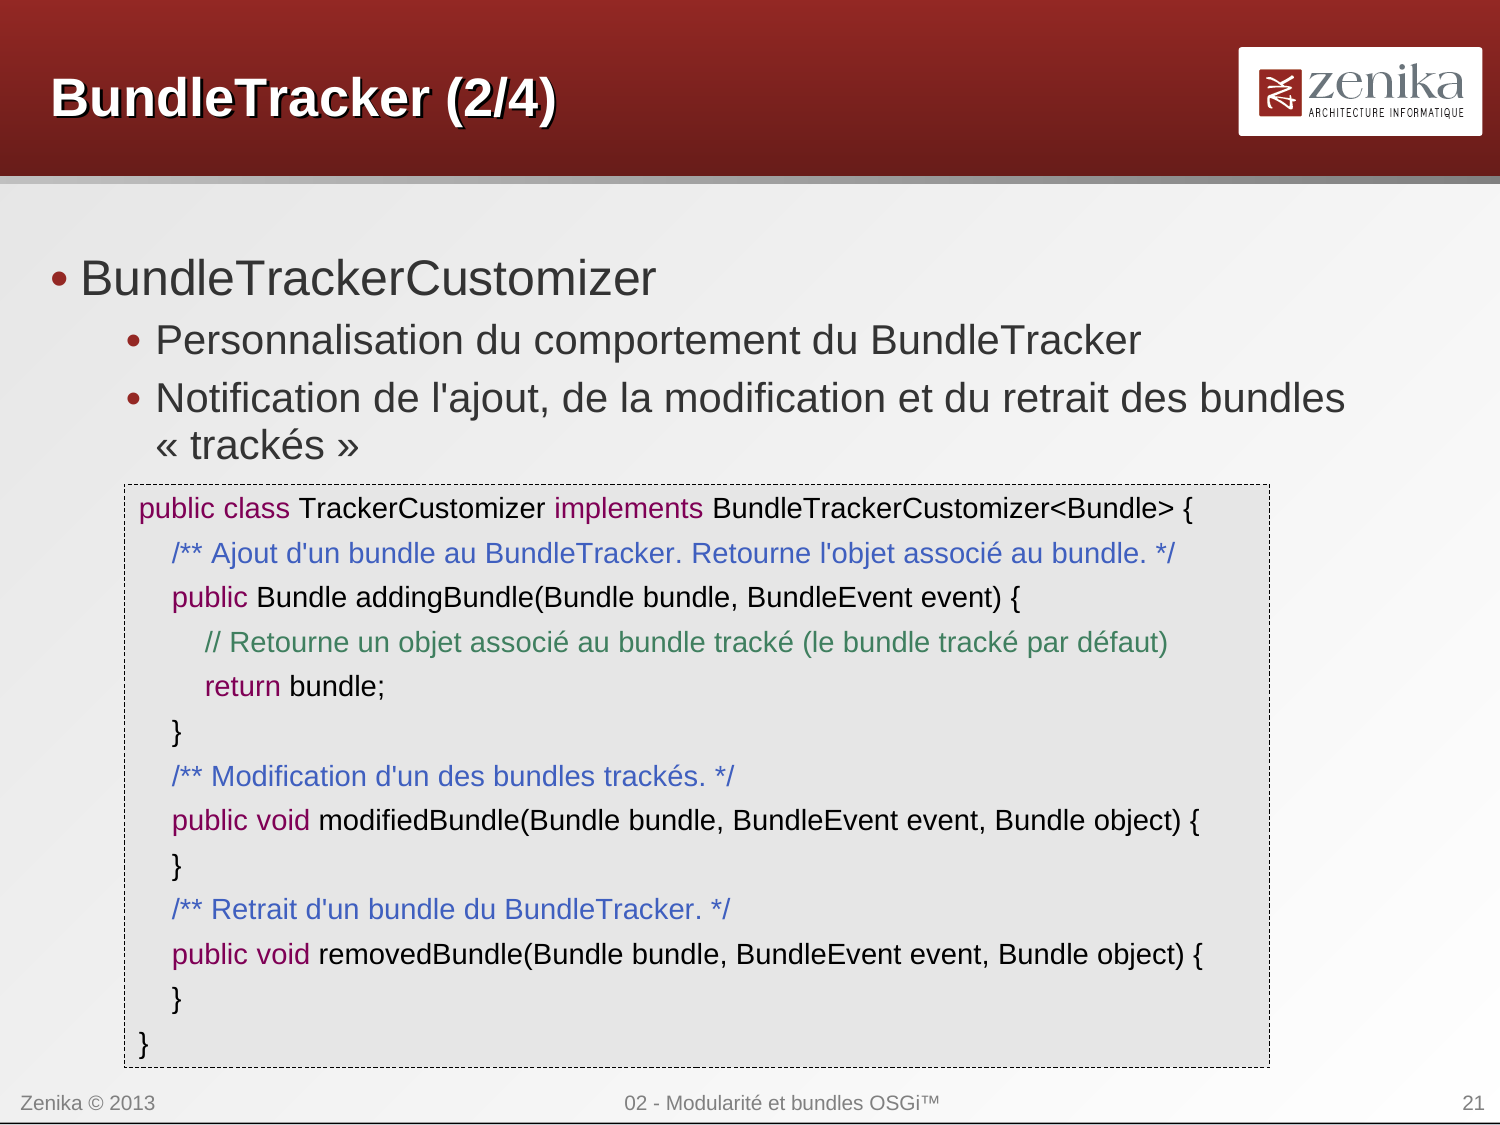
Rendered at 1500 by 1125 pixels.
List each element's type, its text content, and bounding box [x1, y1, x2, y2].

picture [1257, 58, 1464, 125]
list public class TrackerCustomizer implements BundleTrackerCustomizer<Bundle> { /** Ajout d'un bundle au BundleTracker. Retourne l'objet associé au bundle. */ public Bundle addingBundle(Bundle bundle, BundleEvent event) { // Retourne un objet associé au bundle tracké (le bundle tracké par défaut) return bundle; } /** Modification d'un des bundles trackés. */ public void modifiedBundle(Bundle bundle, BundleEvent event, Bundle object) { } /** Retrait d'un bundle du BundleTracker. */ public void removedBundle(Bundle bundle, BundleEvent event, Bundle object) { } } [124, 484, 1270, 1068]
title BundleTracker (2/4) [50, 22, 1206, 172]
list BundleTrackerCustomizer Personnalisation du comportement du BundleTracker Notification de l'ajout, de la modification et du retrait des bundles « trackés » [50, 249, 1435, 1064]
